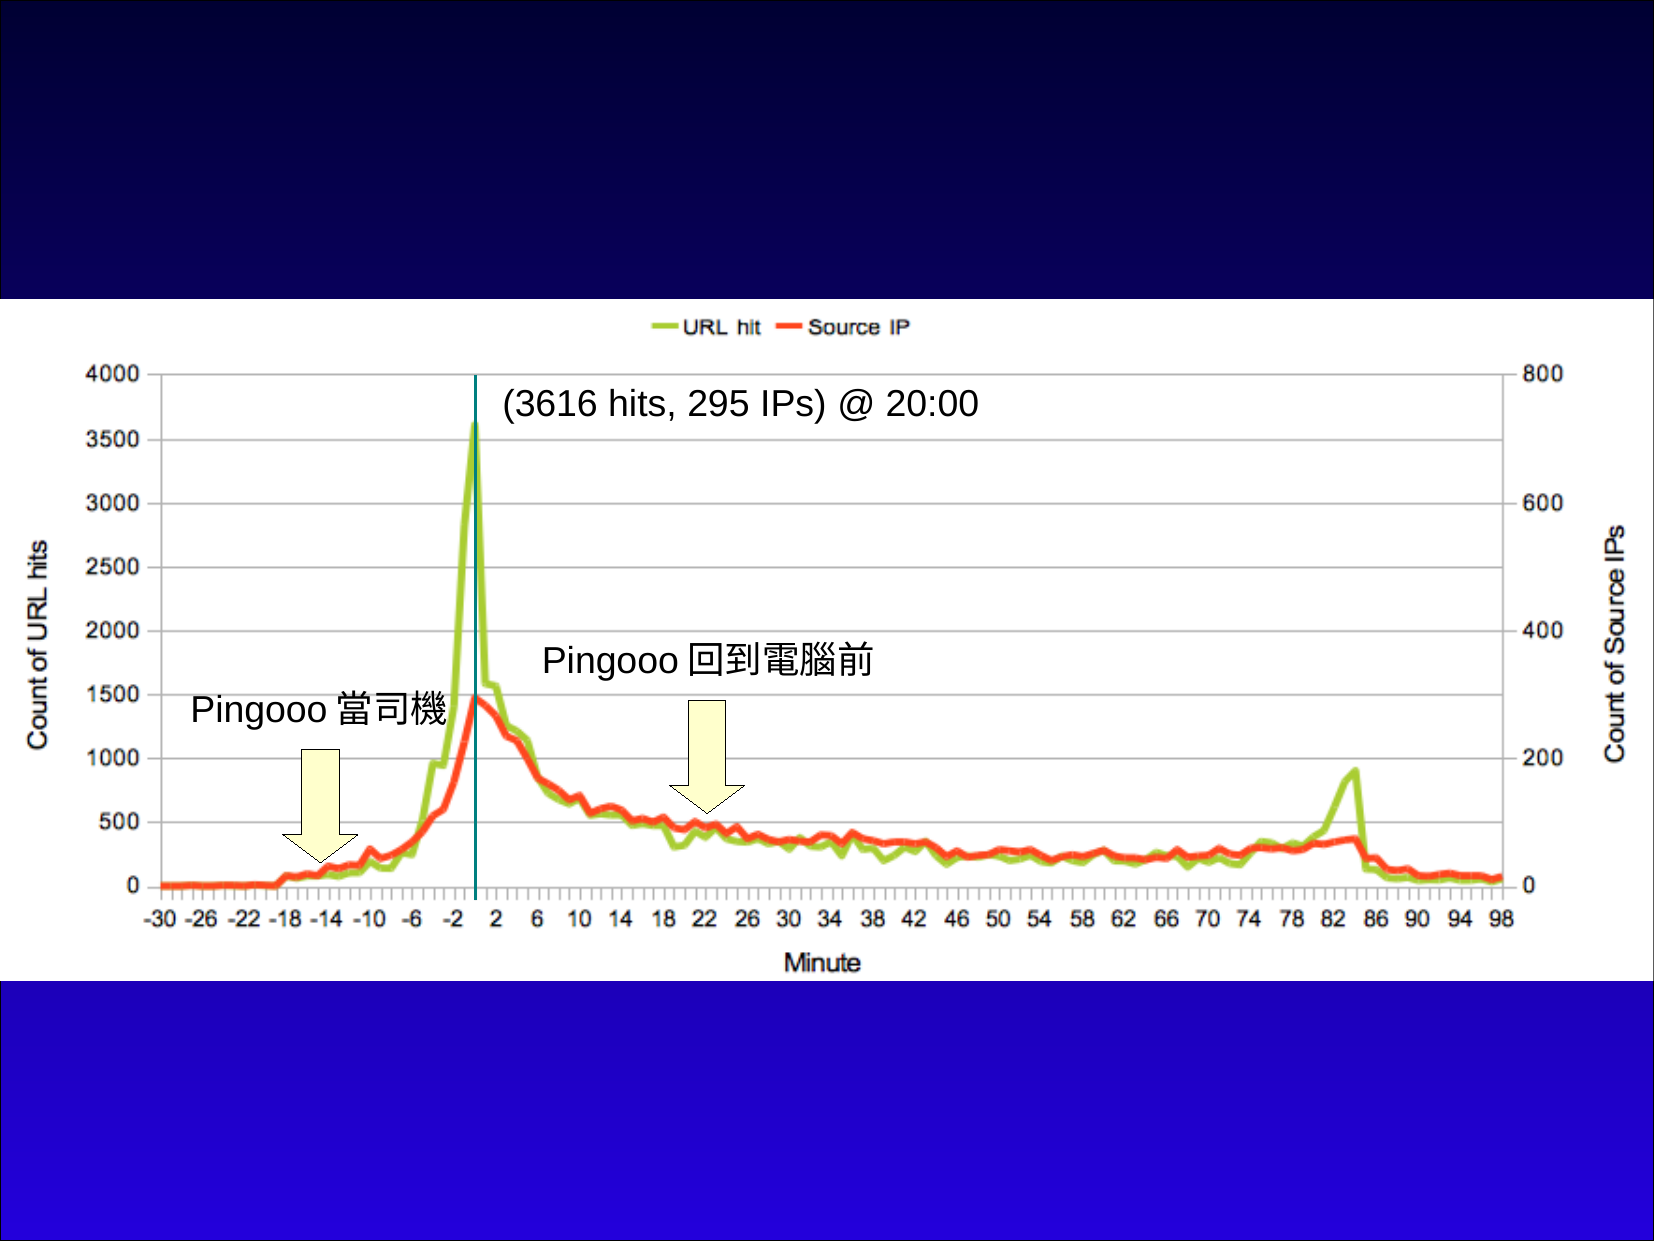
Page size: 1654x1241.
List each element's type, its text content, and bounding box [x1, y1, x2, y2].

text_box Pingooo回到電腦前 [527, 625, 891, 691]
picture [0, 299, 1654, 981]
text_box [669, 700, 745, 814]
text_box Pingooo當司機 [175, 675, 464, 741]
text_box [282, 749, 358, 863]
text_box (3616 hits, 295 IPs) @ 20:00 [487, 375, 1126, 432]
